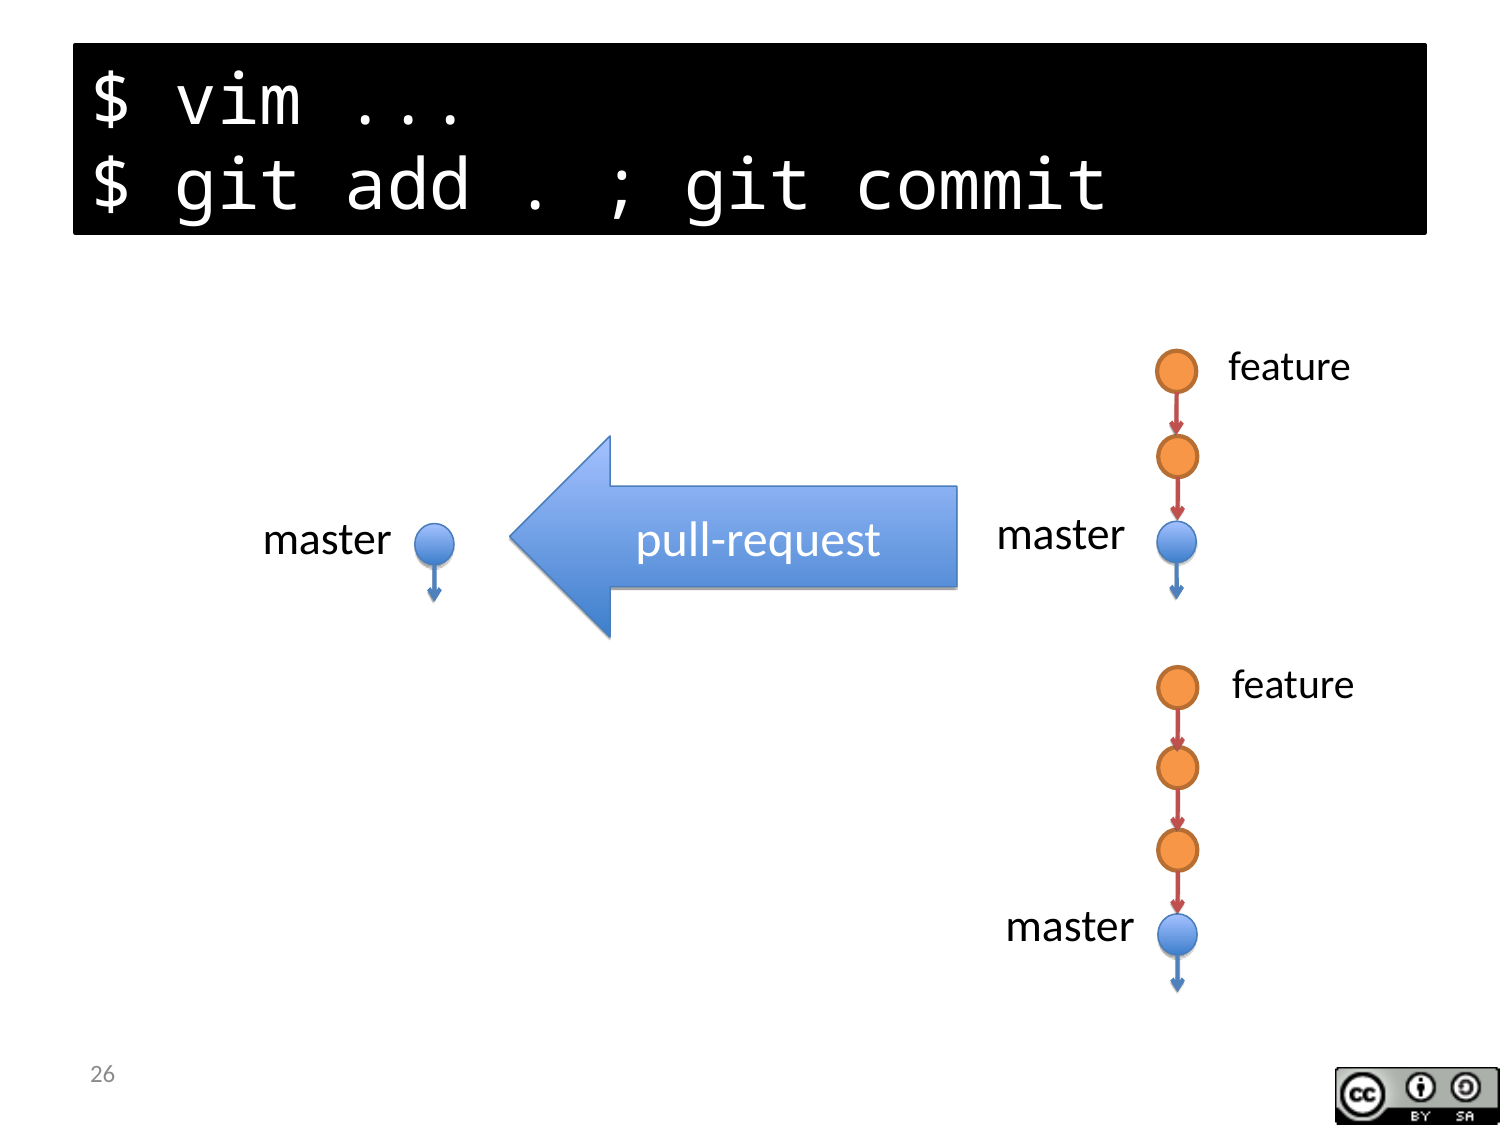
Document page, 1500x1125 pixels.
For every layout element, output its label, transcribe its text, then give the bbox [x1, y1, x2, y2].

text_box [1158, 521, 1197, 563]
text_box [1157, 350, 1197, 392]
title $ vim ... $ git add . ; git commit [75, 45, 1425, 233]
text_box [1158, 747, 1198, 788]
text_box feature [1197, 649, 1390, 715]
text_box master [974, 887, 1167, 958]
text_box [1158, 667, 1198, 708]
text_box [1158, 829, 1198, 871]
text_box master [965, 496, 1158, 566]
picture [1335, 1067, 1500, 1125]
text_box master [231, 501, 424, 572]
text_box [1167, 914, 1198, 955]
text_box pull-request [509, 435, 957, 638]
text_box [1158, 435, 1198, 477]
text_box feature [1193, 331, 1386, 397]
slide_number <number> [75, 1042, 425, 1103]
text_box [414, 523, 455, 565]
